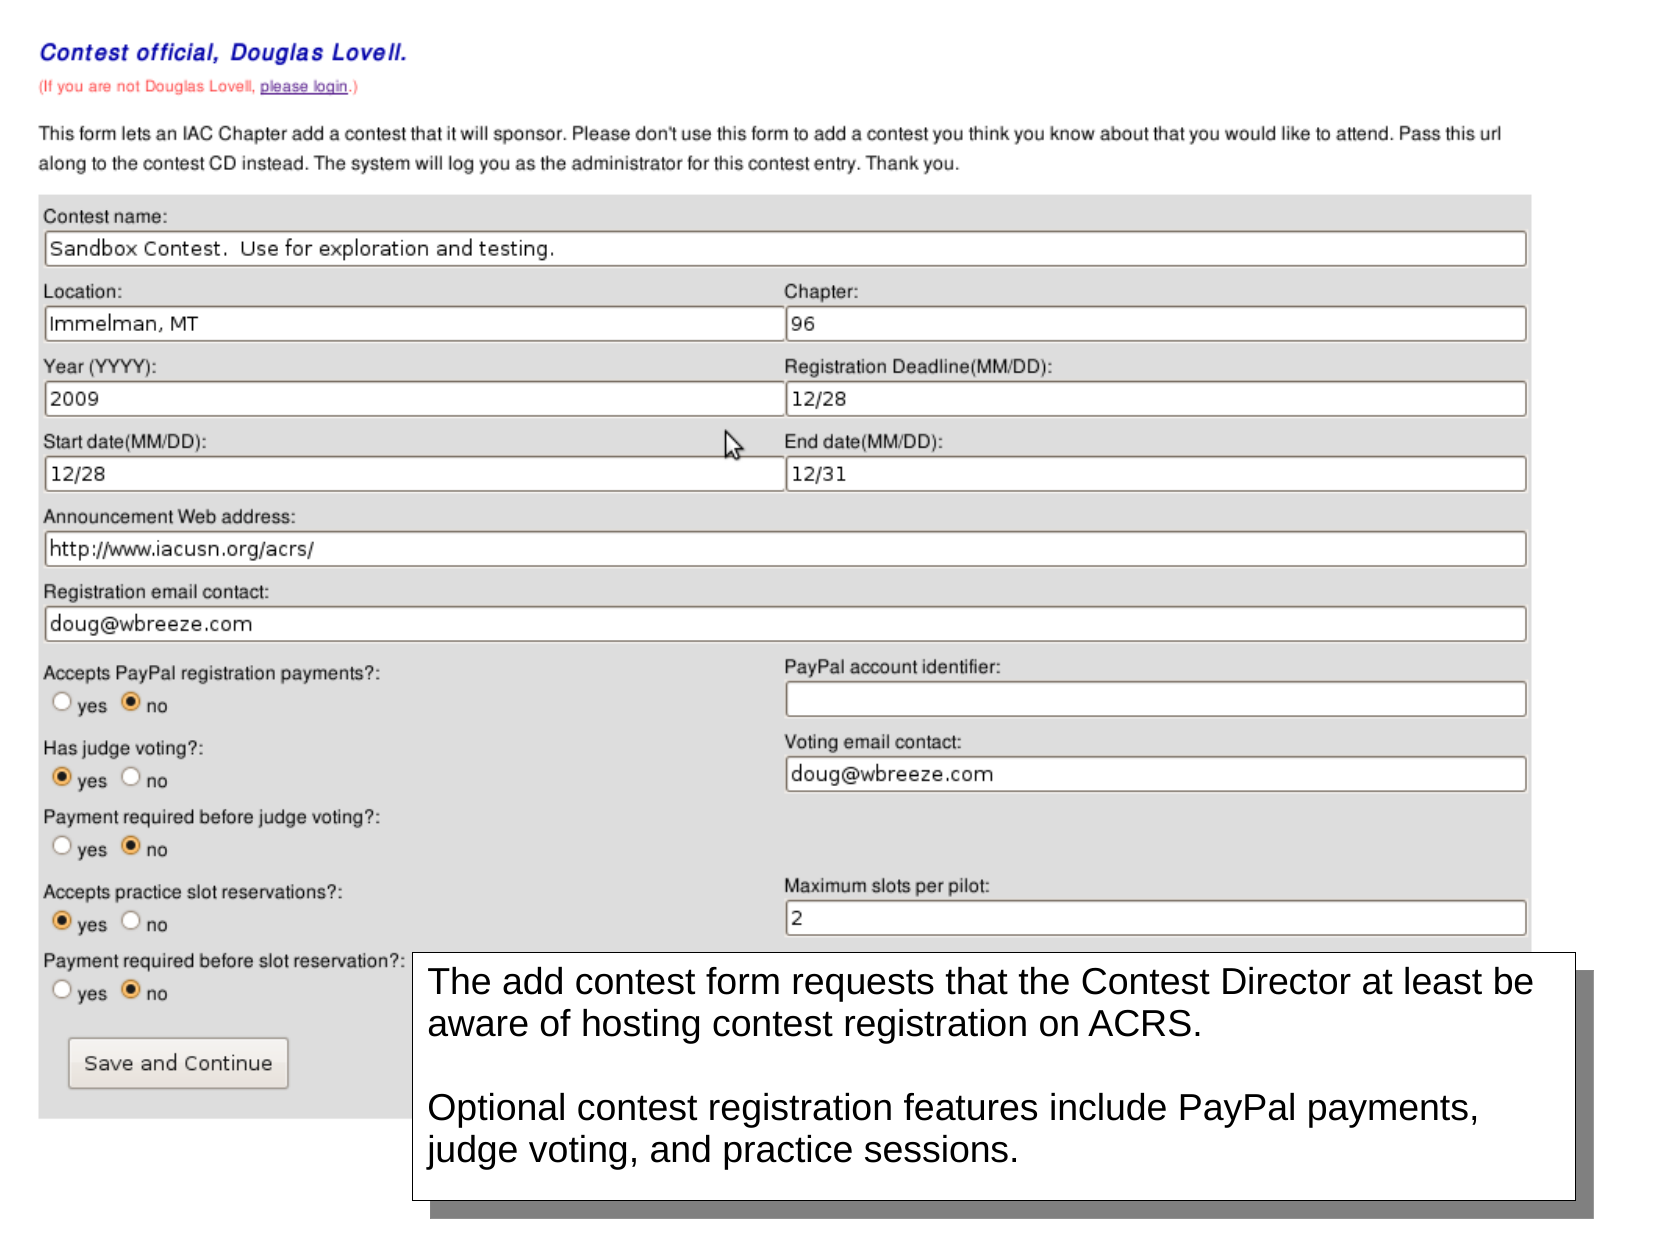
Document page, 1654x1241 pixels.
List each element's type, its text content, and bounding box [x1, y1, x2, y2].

text_box The add contest form requests that the Contest Director at least be aware of hosting contest registration on ACRS. Optional contest registration features include PayPal payments, judge voting, and practice sessions. [412, 952, 1576, 1201]
picture [31, 37, 1538, 1130]
